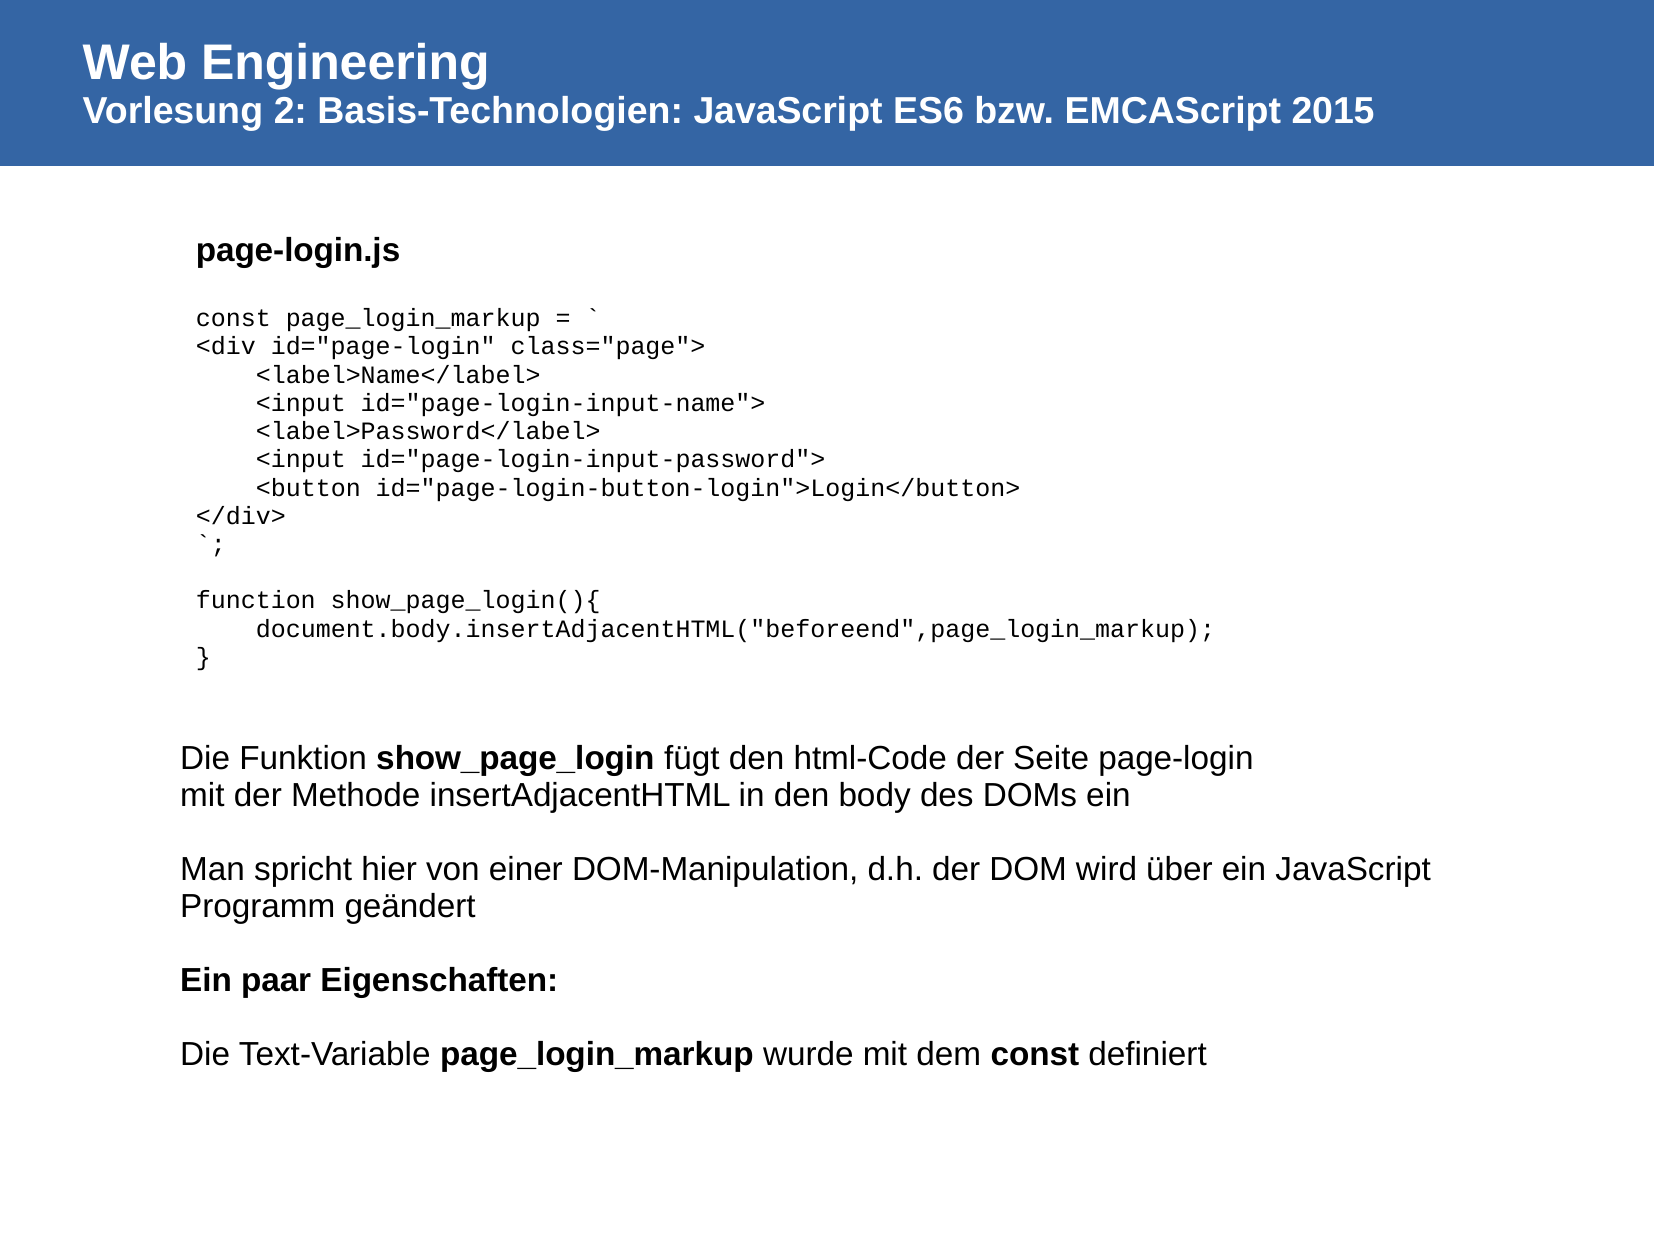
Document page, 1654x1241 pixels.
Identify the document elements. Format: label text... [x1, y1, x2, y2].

title Web Engineering Vorlesung 2: Basis-Technologien: JavaScript ES6 bzw. EMCAScript 2015 [82, 0, 1571, 166]
text_box Die Funktion show_page_login fügt den html-Code der Seite page-login mit der Methode insertAdjacentHTML in den body des DOMs ein Man spricht hier von einer DOM-Manipulation, d.h. der DOM wird über ein JavaScript Programm geändert Ein paar Eigenschaften: Die Text-Variable page_login_markup wurde mit dem const definiert [165, 732, 1489, 1081]
text_box page-login.js const page_login_markup = ` <div id="page-login" class="page"> <label>Name</label> <input id="page-login-input-name"> <label>Password</label> <input id="page-login-input-password"> <button id="page-login-button-login">Login</button> </div> `; function show_page_login(){ document.body.insertAdjacentHTML("beforeend",page_login_markup); } [181, 224, 1630, 709]
